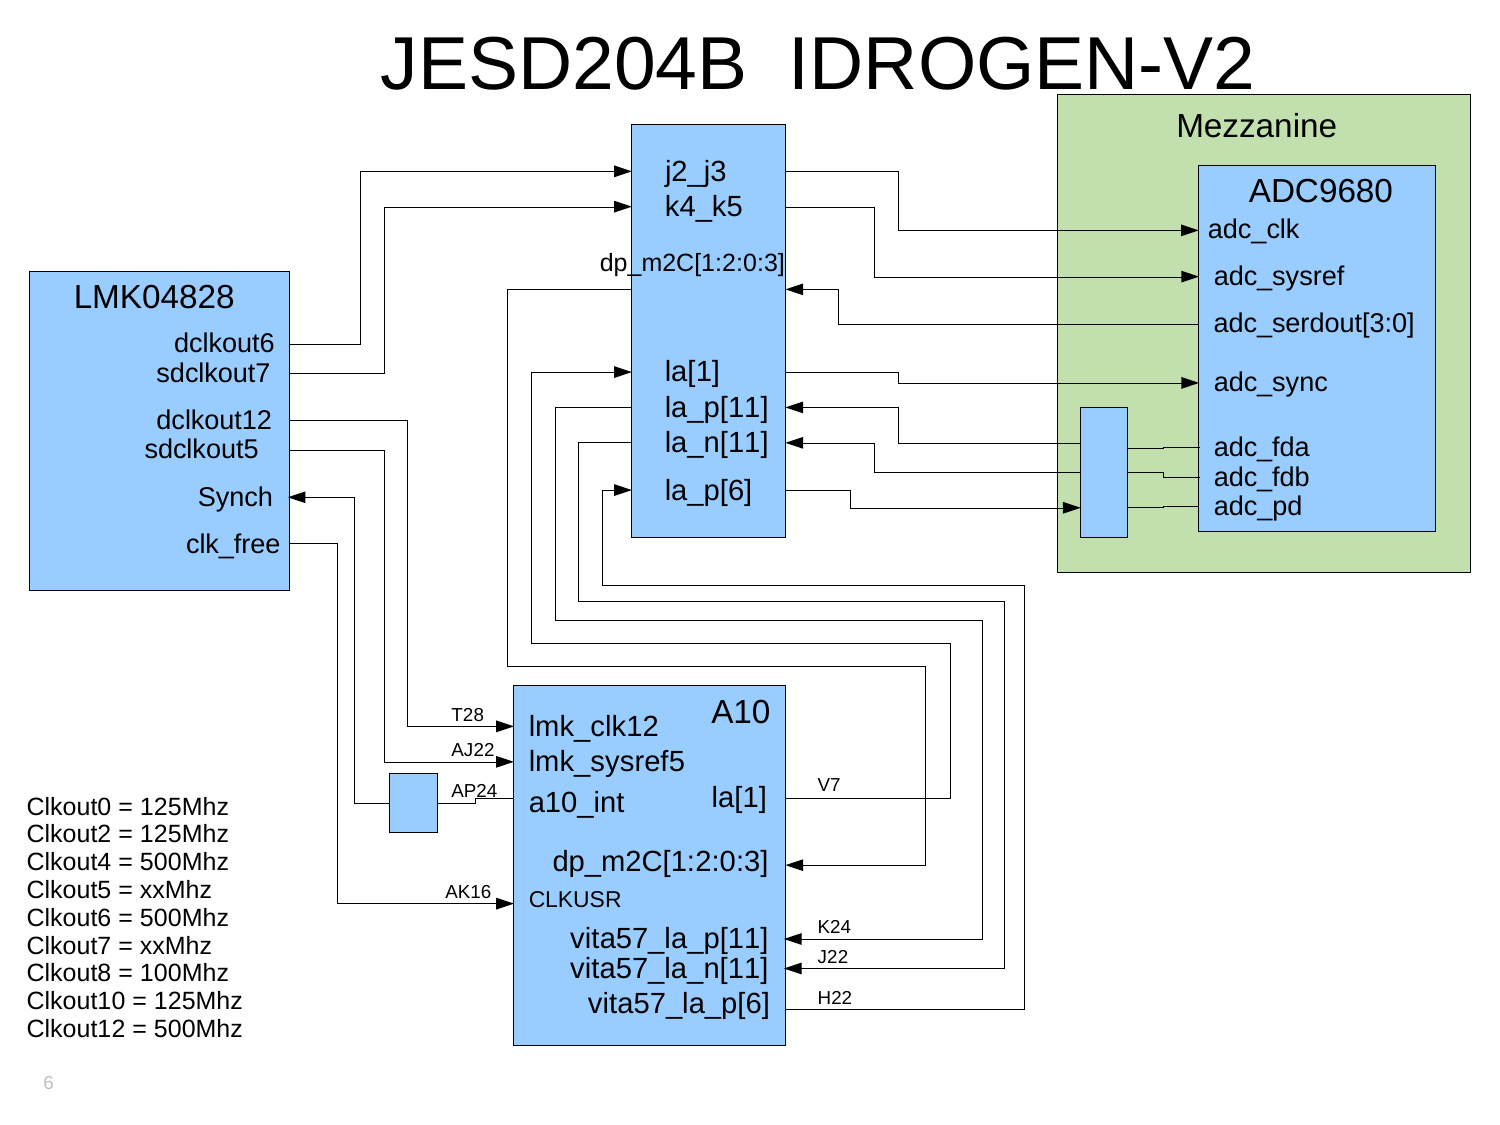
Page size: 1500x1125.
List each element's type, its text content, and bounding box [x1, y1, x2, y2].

text_box la[1] [696, 773, 783, 821]
text_box H22 [802, 980, 868, 1017]
text_box ADC9680 [1234, 165, 1409, 218]
text_box CLKUSR [513, 879, 638, 928]
text_box lmk_sysref5 [513, 738, 701, 786]
text_box sdclkout5 [129, 427, 290, 473]
text_box dp_m2C[1:2:0:3] [584, 242, 851, 290]
text_box K24 [802, 909, 866, 946]
text_box adc_sync [1199, 360, 1343, 406]
text_box a10_int [513, 779, 682, 827]
text_box [631, 124, 786, 242]
text_box T28 [436, 696, 499, 732]
text_box LMK04828 [59, 271, 250, 324]
text_box la_p[11] [650, 383, 784, 419]
text_box adc_fda [1199, 425, 1325, 471]
text_box sdclkout7 [141, 350, 290, 396]
text_box j2_j3 [650, 147, 776, 196]
text_box AP24 [436, 773, 513, 810]
text_box dclkout12 [141, 398, 290, 427]
text_box A10 [696, 686, 786, 739]
text_box adc_fdb [1199, 471, 1325, 500]
text_box adc_serdout[3:0] [1198, 301, 1430, 347]
text_box AK16 [430, 874, 507, 910]
text_box [631, 290, 786, 538]
text_box Mezzanine [1161, 100, 1353, 153]
text_box k4_k5 [650, 196, 776, 231]
text_box Clkout0 = 125Mhz Clkout2 = 125Mhz Clkout4 = 500Mhz Clkout5 = xxMhz Clkout6 = 500Mhz Clkout7 = xxMhz Clkout8 = 100Mhz Clkout10 = 125Mhz Clkout12 = 500Mhz [11, 785, 296, 1051]
text_box [513, 685, 786, 738]
text_box la_p[6] [650, 466, 776, 514]
text_box dp_m2C[1:2:0:3] [537, 838, 804, 886]
text_box vita57_la_p[11] [555, 915, 784, 963]
text_box lmk_clk12 [513, 702, 674, 738]
text_box adc_pd [1198, 484, 1318, 530]
text_box la[1] [649, 348, 776, 396]
text_box adc_clk [1193, 206, 1315, 252]
text_box [29, 271, 290, 591]
text_box vita57_la_n[11] [555, 963, 784, 993]
text_box vita57_la_p[6] [573, 980, 786, 1028]
text_box adc_sysref [1199, 254, 1360, 300]
text_box [638, 886, 786, 938]
text_box [389, 773, 438, 833]
text_box dclkout6 [159, 321, 290, 350]
text_box clk_free [171, 522, 296, 568]
text_box [513, 739, 786, 879]
text_box la_n[11] [650, 419, 784, 467]
text_box J22 [802, 946, 863, 975]
title JESD204B IDROGEN-V2 [380, 0, 1276, 128]
text_box [513, 928, 786, 1046]
text_box [1057, 94, 1471, 573]
text_box Synch [183, 474, 288, 520]
text_box V7 [802, 767, 856, 804]
text_box AJ22 [436, 732, 510, 769]
text_box [250, 271, 290, 321]
